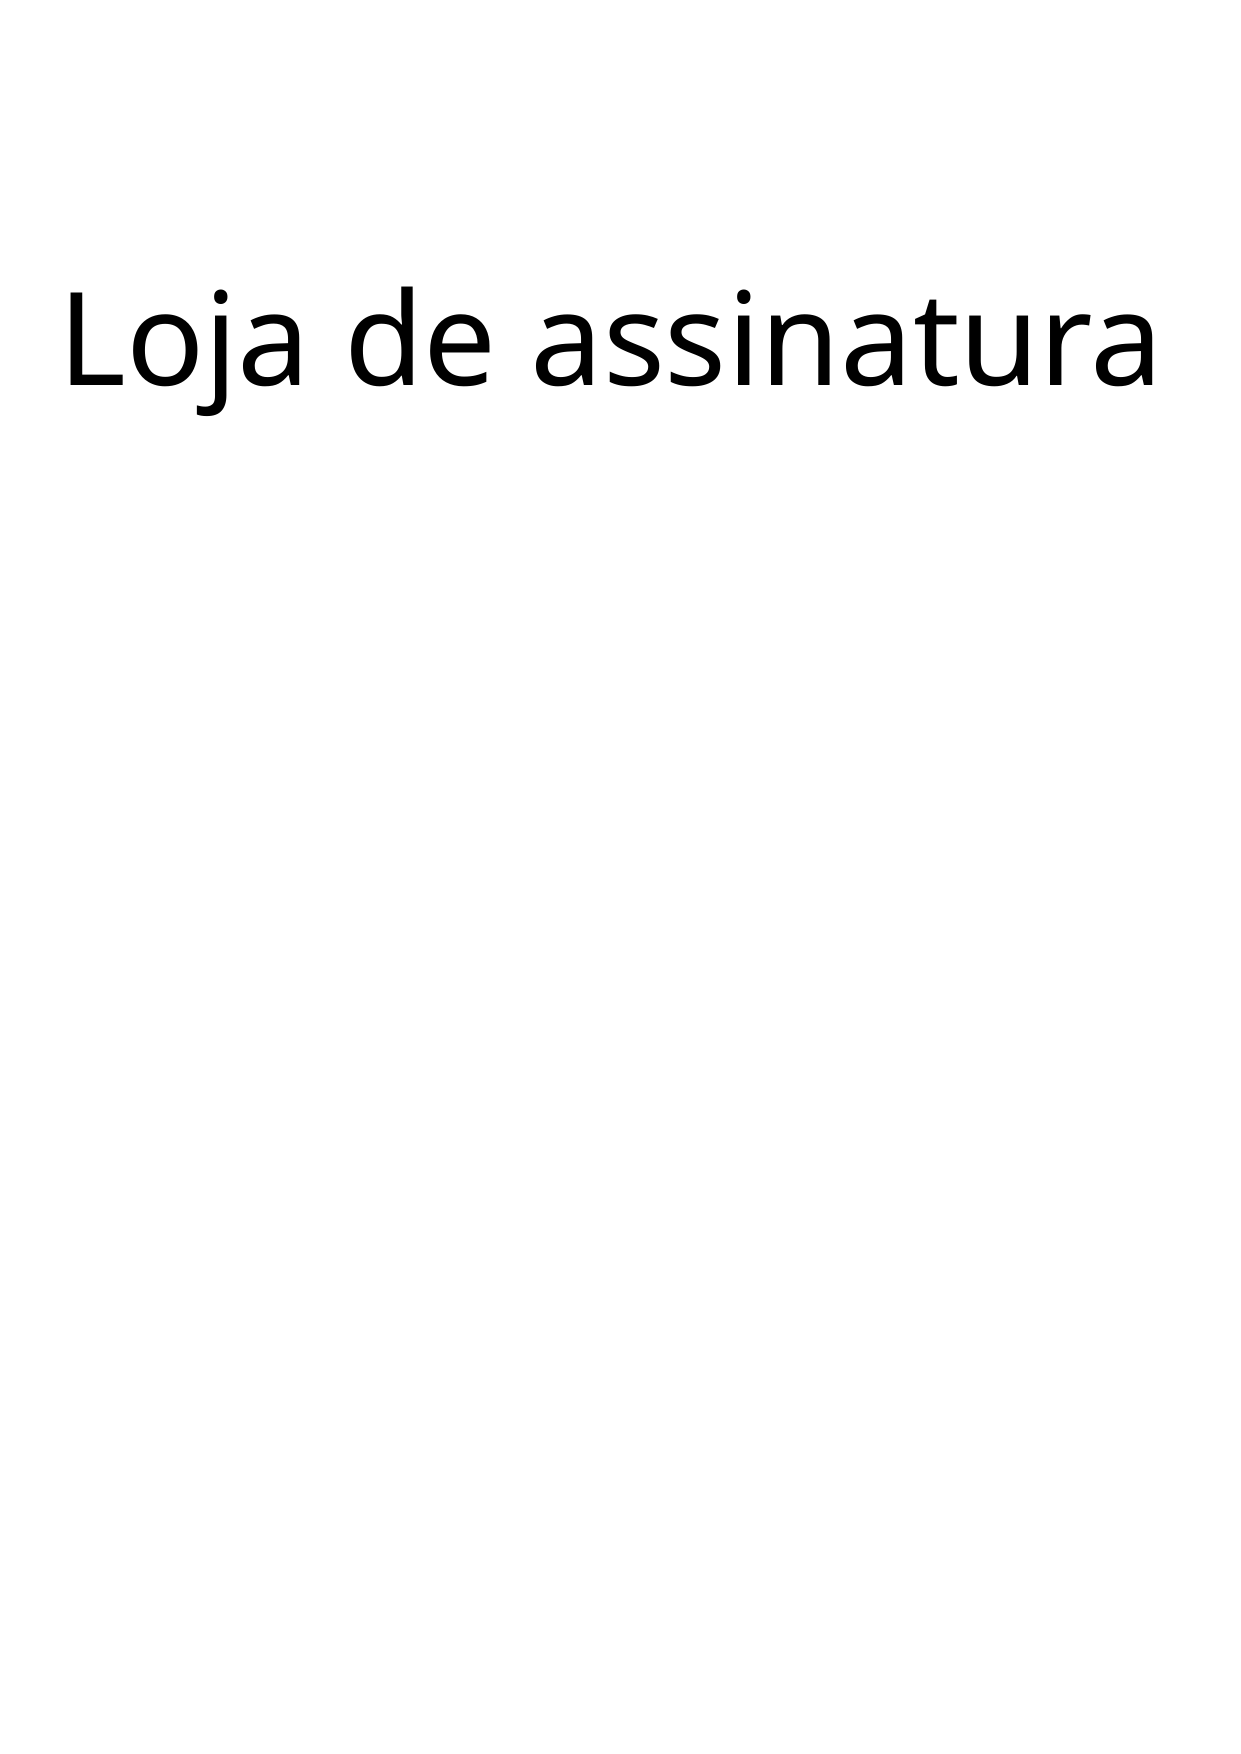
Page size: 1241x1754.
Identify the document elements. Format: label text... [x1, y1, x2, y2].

title Loja de assinatura [53, 188, 1170, 482]
